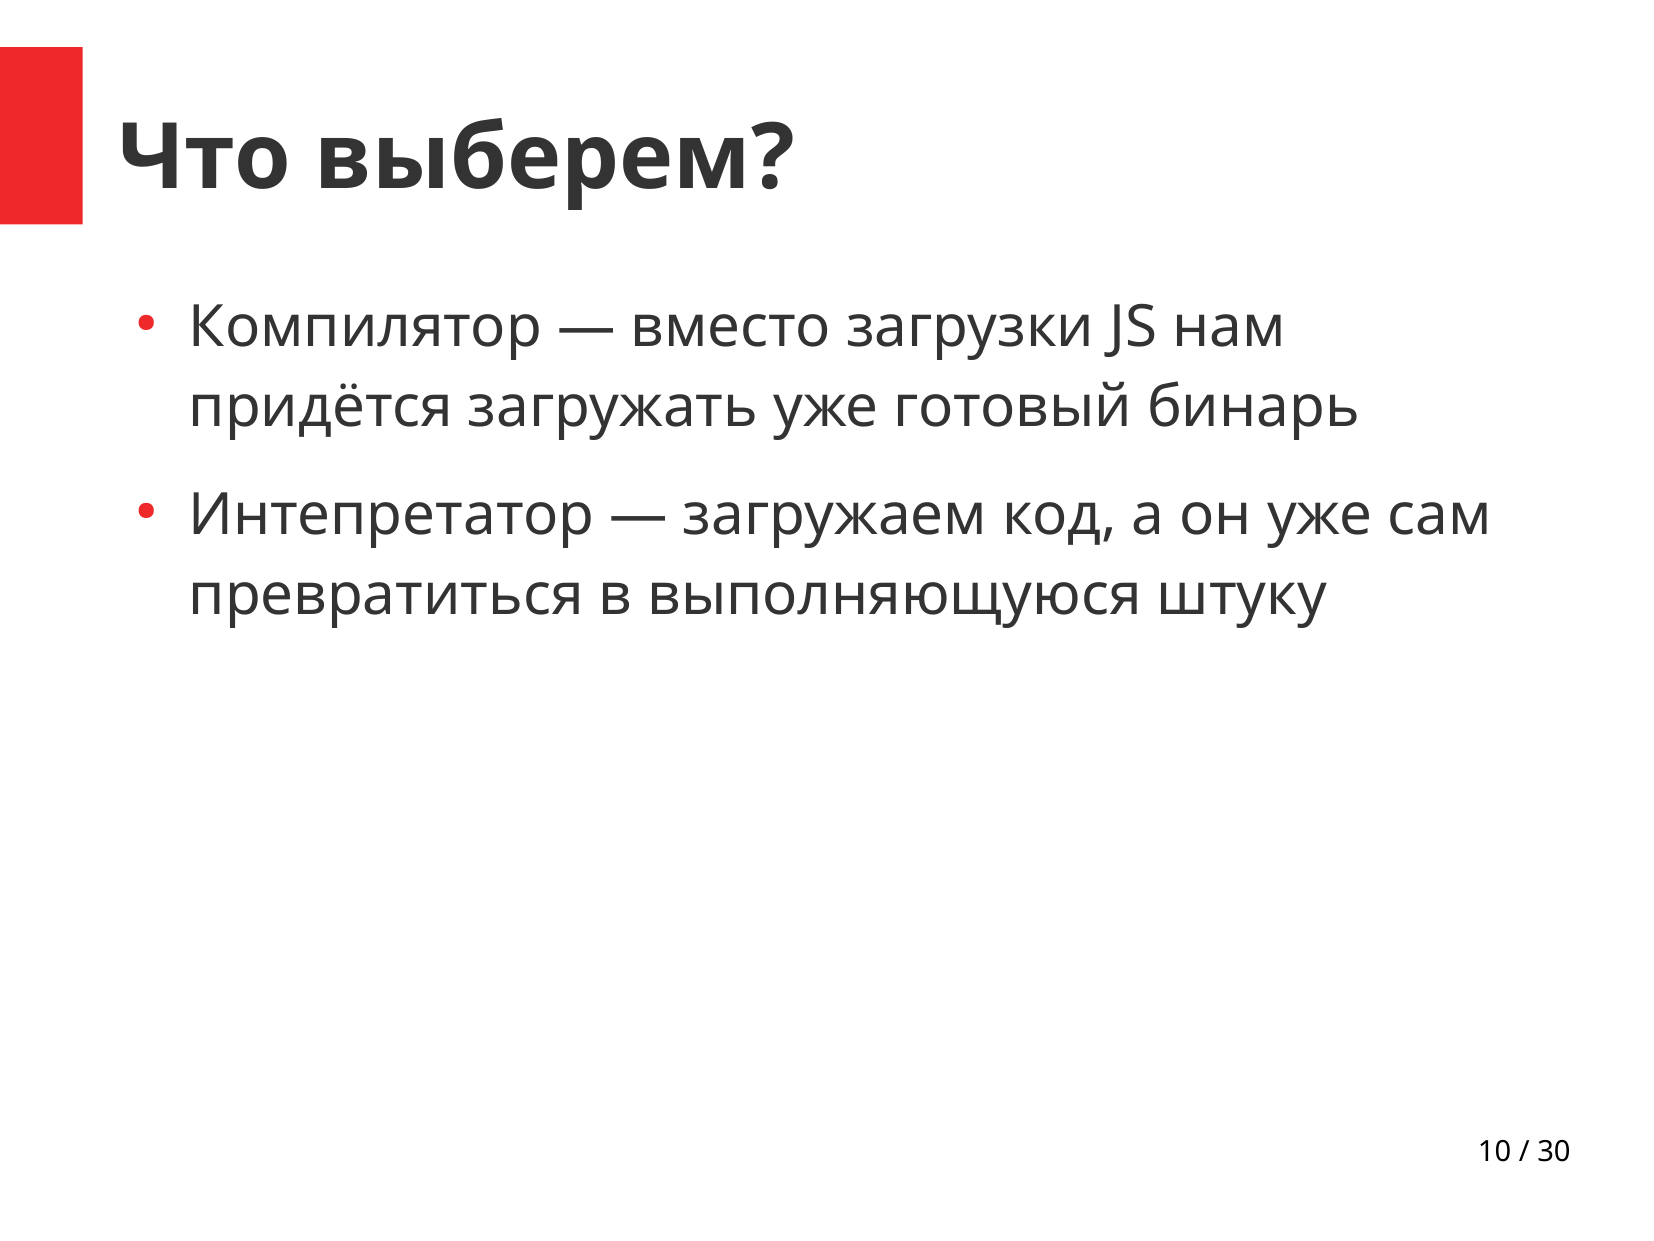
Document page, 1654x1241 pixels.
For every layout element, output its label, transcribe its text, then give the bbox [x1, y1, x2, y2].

title Что выберем? [118, 49, 1571, 257]
list Компилятор — вместо загрузки JS нам придётся загружать уже готовый бинарь Интепретатор — загружаем код, а он уже сам превратиться в выполняющуюся штуку [118, 284, 1536, 1004]
